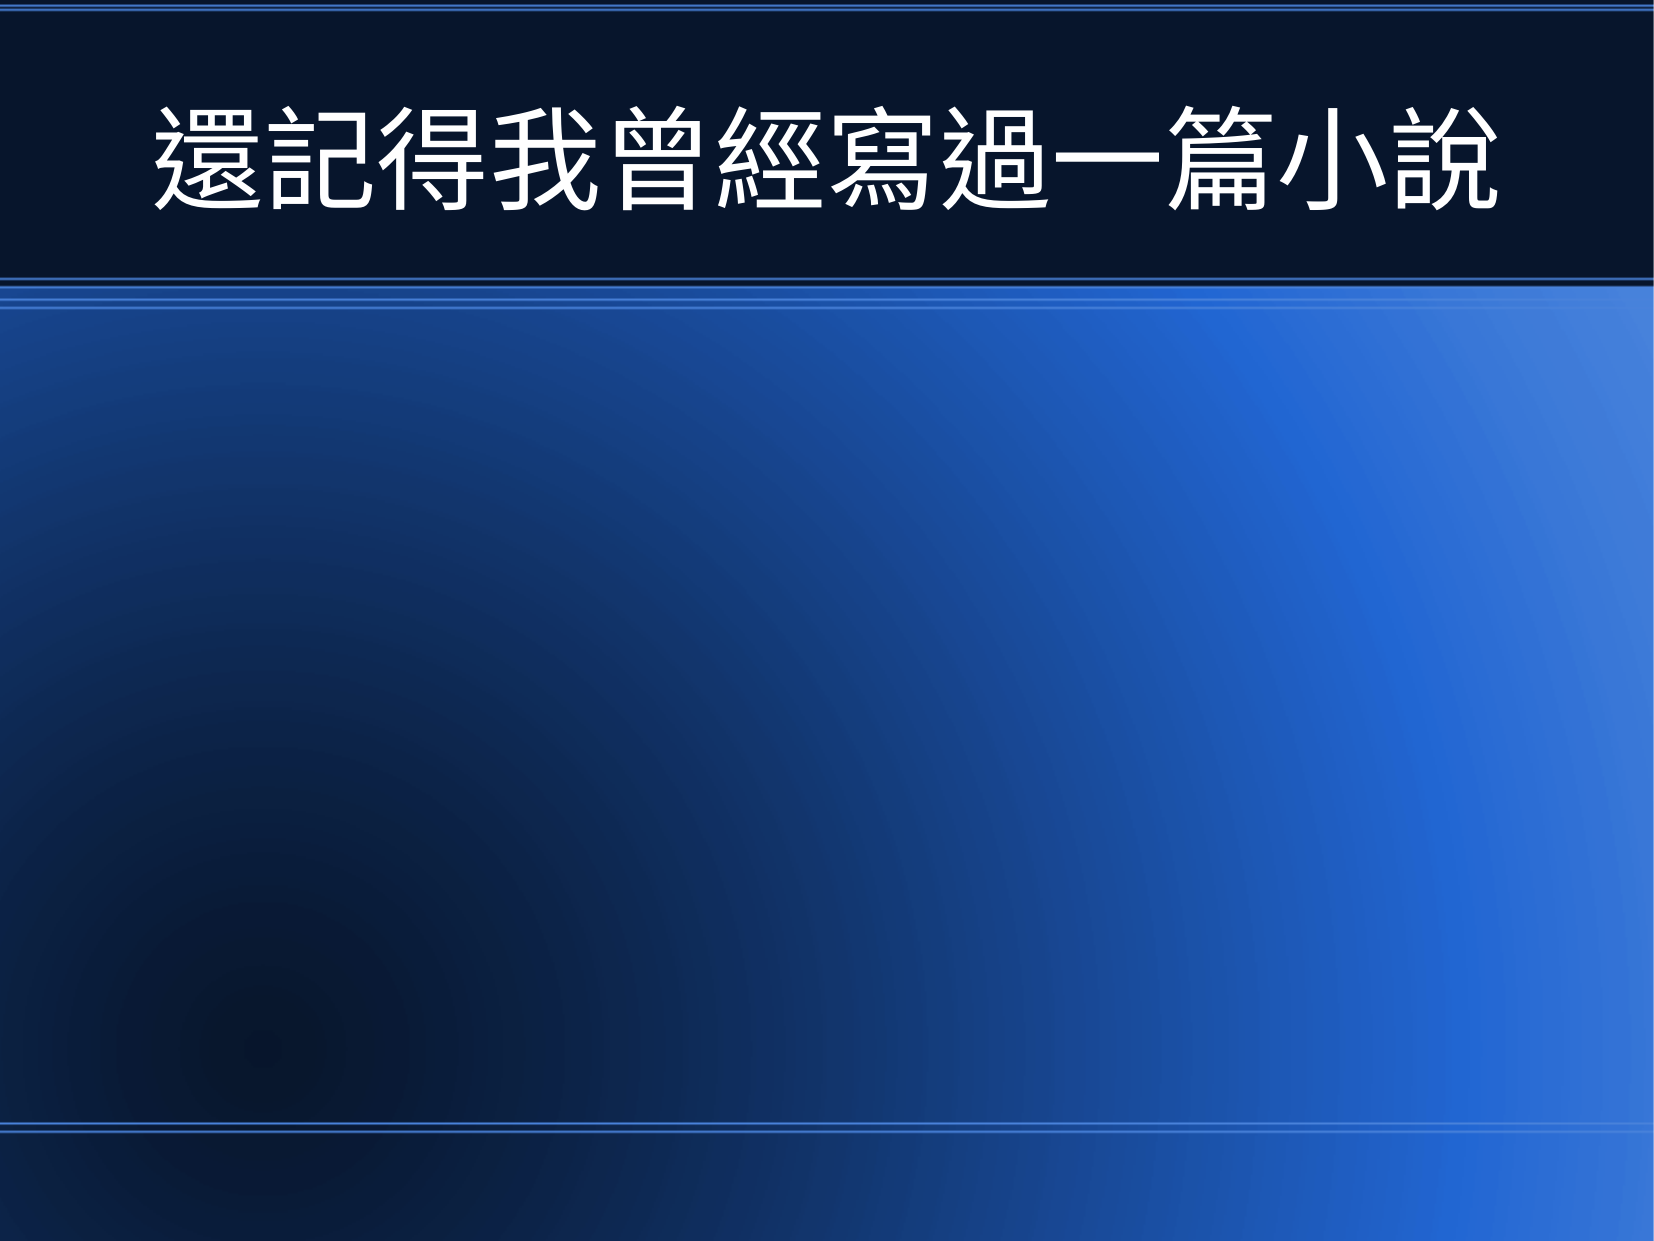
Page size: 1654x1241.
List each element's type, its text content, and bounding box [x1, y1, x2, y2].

title 還記得我曾經寫過一篇小說 [82, 49, 1571, 257]
picture [0, 0, 1654, 1241]
